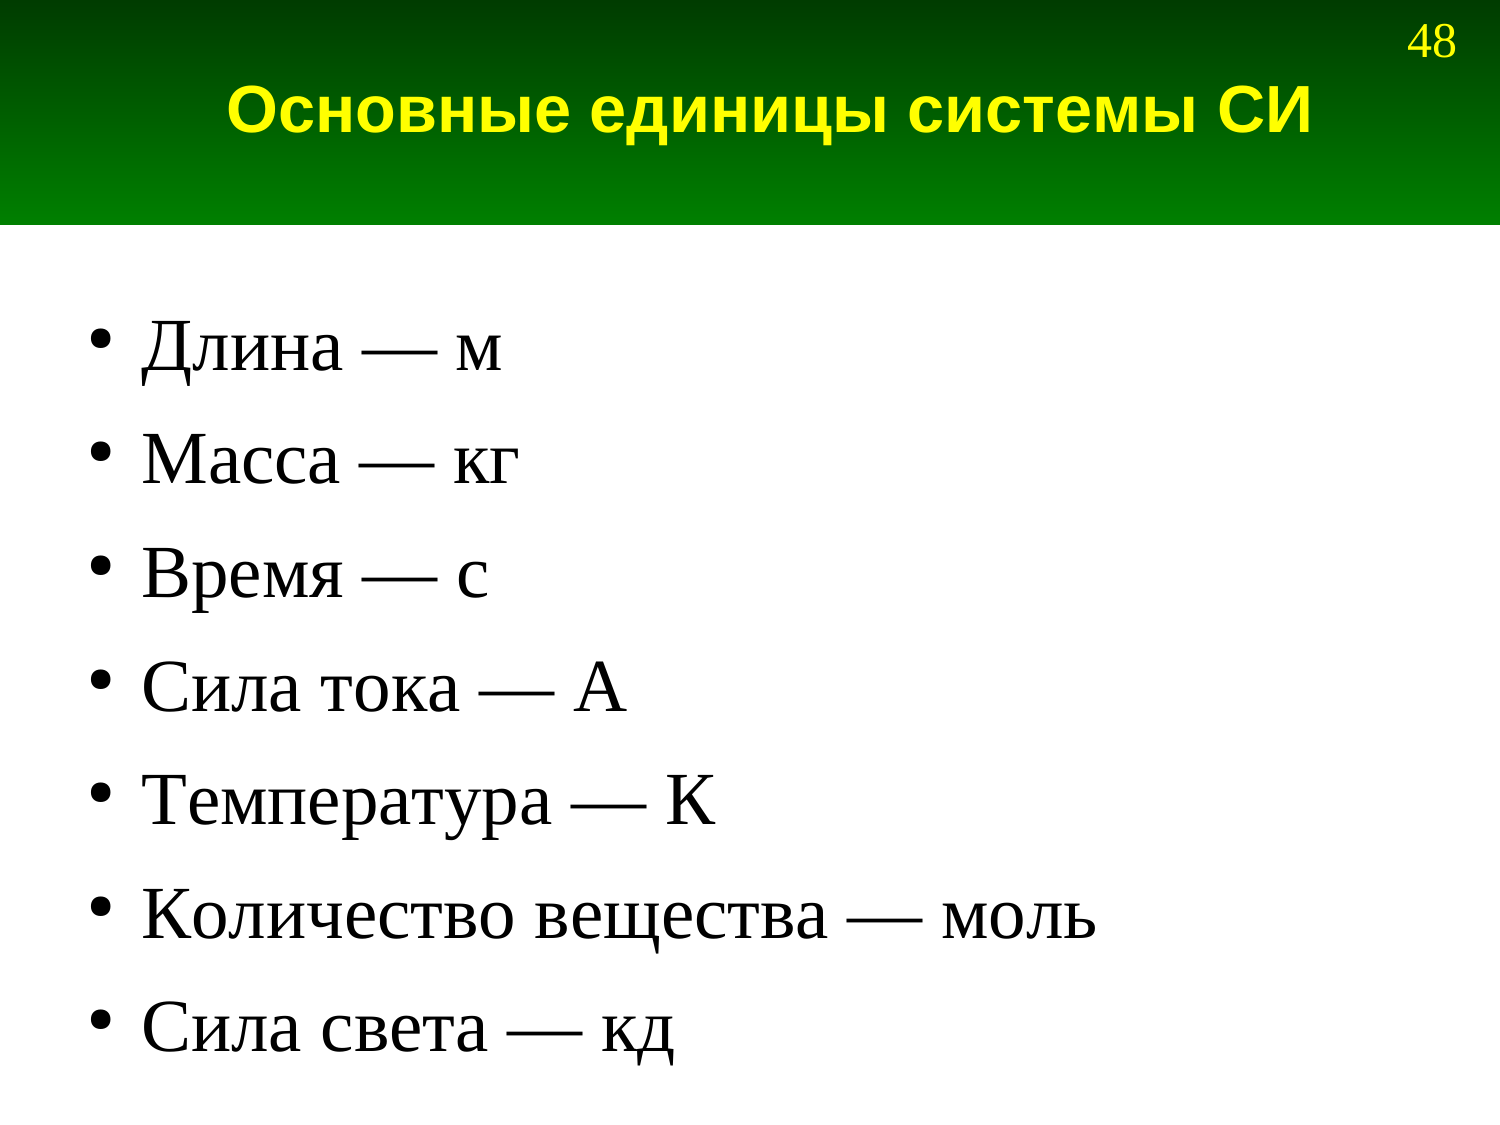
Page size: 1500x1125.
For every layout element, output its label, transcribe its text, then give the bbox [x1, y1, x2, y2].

title Основные единицы системы СИ [100, 7, 1441, 204]
text_box Длина — м Масса — кг Время — с Сила тока — А Температура — К Количество вещества — моль Сила света — кд [72, 287, 1115, 1075]
